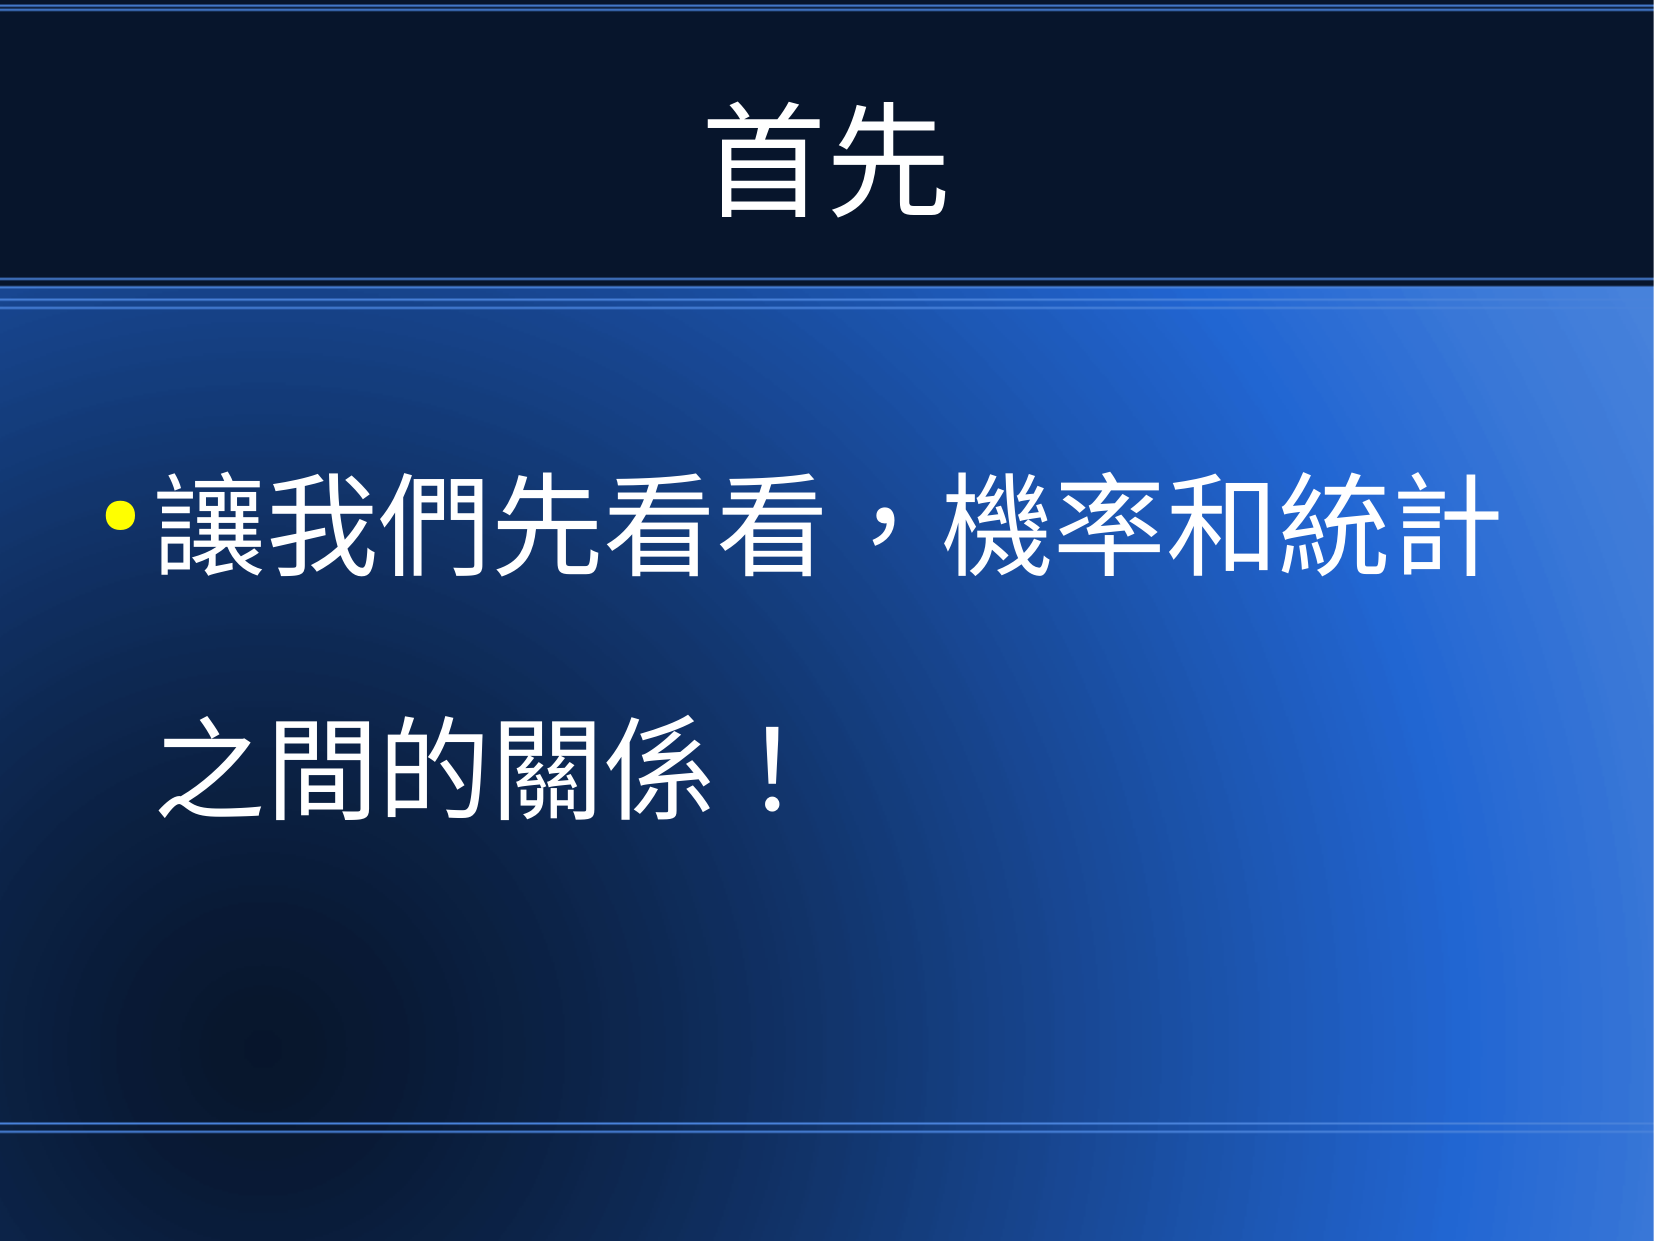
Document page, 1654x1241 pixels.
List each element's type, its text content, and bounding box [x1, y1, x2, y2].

list 讓我們先看看，機率和統計之間的關係！ [82, 355, 1571, 1241]
picture [0, 0, 1654, 1241]
title 首先 [82, 49, 1571, 257]
